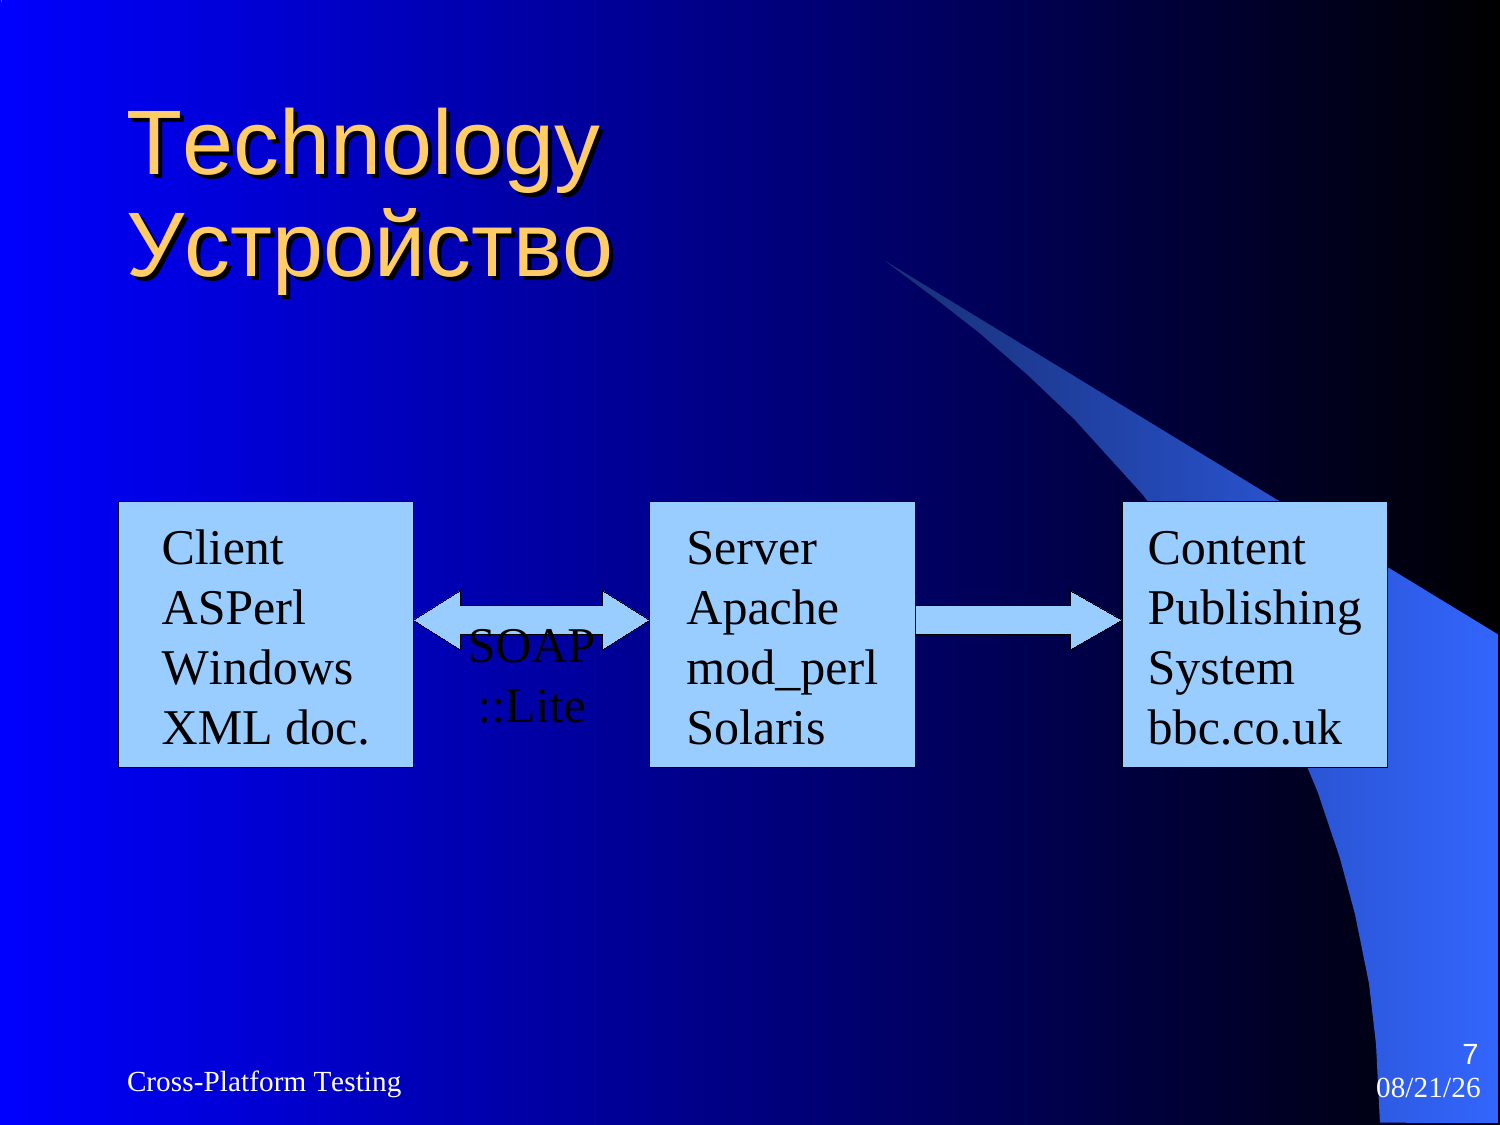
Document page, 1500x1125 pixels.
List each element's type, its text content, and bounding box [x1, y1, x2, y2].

text_box Content Publishing System bbc.co.uk [1122, 501, 1388, 768]
text_box [915, 590, 1123, 650]
text_box Server Apache mod_perl Solaris [649, 501, 916, 768]
title Technology Устройство [111, 83, 1438, 304]
text_box SOAP ::Lite [413, 590, 650, 650]
text_box Client ASPerl Windows XML doc. [118, 501, 414, 768]
